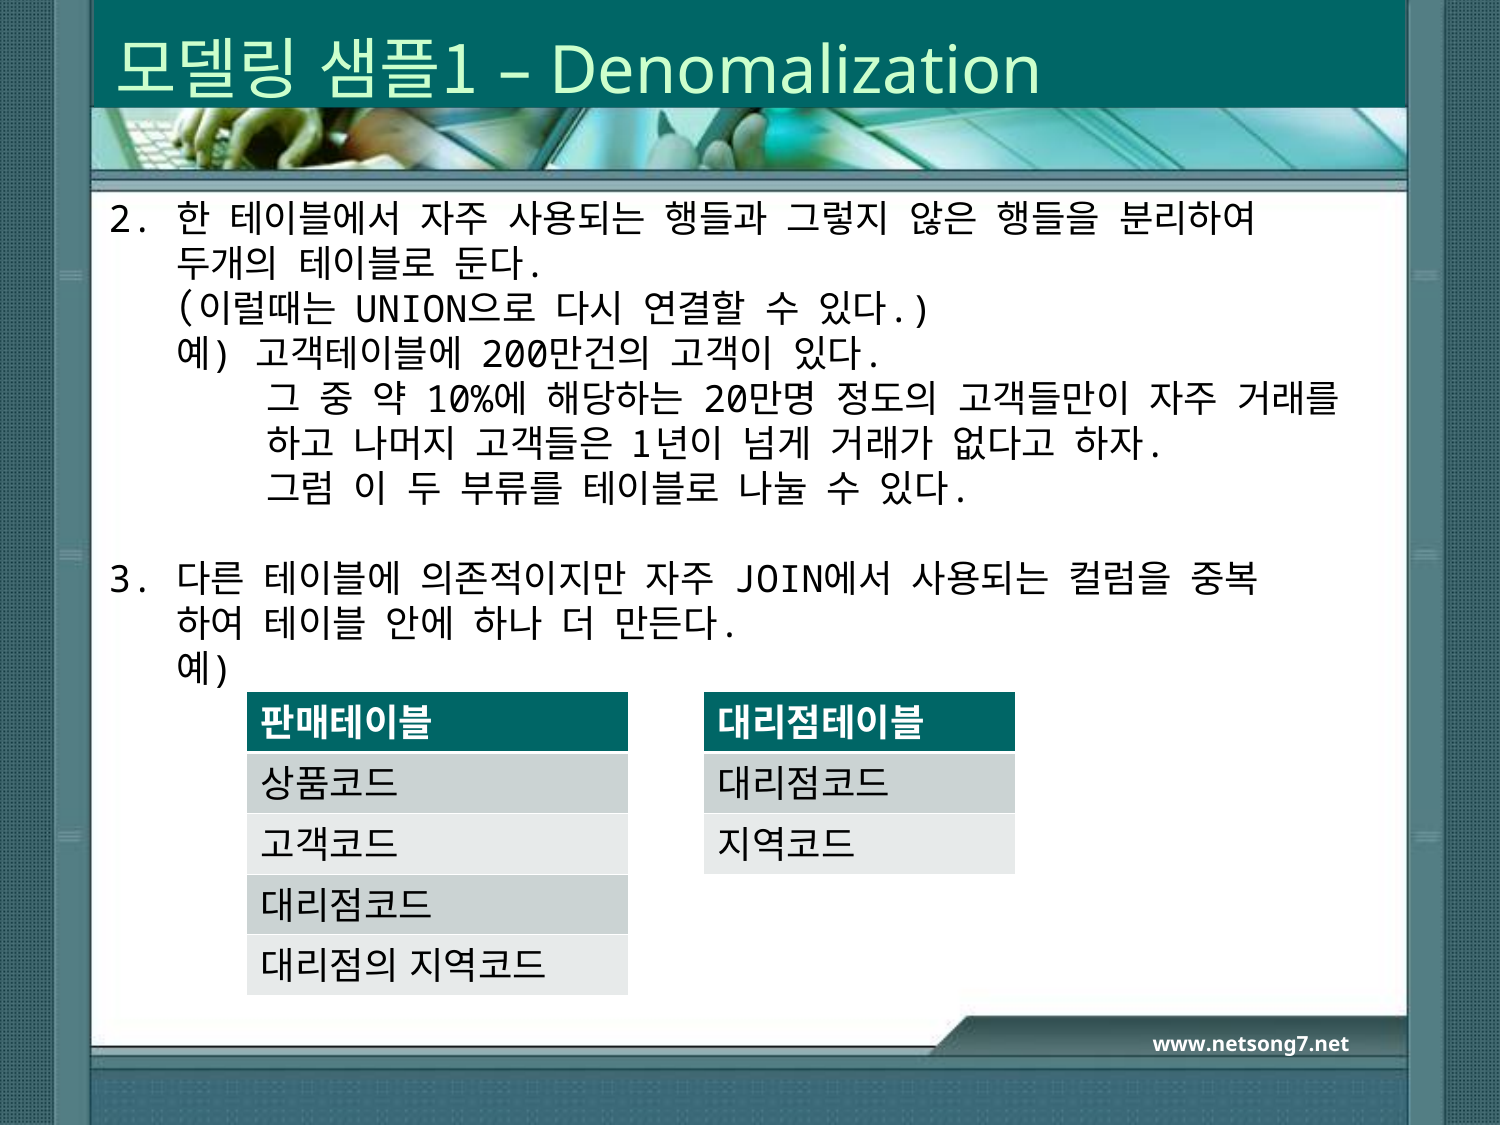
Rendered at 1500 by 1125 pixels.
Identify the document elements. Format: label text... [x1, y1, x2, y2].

table_cell 고객코드 [247, 814, 628, 874]
picture [0, 0, 1500, 1125]
table_cell 상품코드 [247, 754, 628, 813]
table_cell 대리점코드 [704, 754, 1015, 813]
text_box 2. 한 테이블에서 자주 사용되는 행들과 그렇지 않은 행들을 분리하여 두개의 테이블로 둔다. (이럴때는 UNION으로 다시 연결할 수 있다.) 예) 고객테이블에 200만건의 고객이 있다. 그 중 약 10%에 해당하는 20만명 정도의 고객들만이 자주 거래를 하고 나머지 고객들은 1년이 넘게 거래가 없다고 하자. 그럼 이 두 부류를 테이블로 나눌 수 있다. 3. 다른 테이블에 의존적이지만 자주 JOIN에서 사용되는 컬럼을 중복 하여 테이블 안에 하나 더 만든다. 예) [93, 186, 1383, 698]
table_header 판매테이블 [247, 692, 628, 751]
title 모델링 샘플1 – Denomalization [100, 19, 1400, 102]
table_cell 대리점의 지역코드 [247, 935, 628, 995]
table_cell 대리점코드 [247, 875, 628, 934]
table_header 대리점테이블 [704, 692, 1015, 751]
text_box www.netsong7.net [986, 1023, 1365, 1062]
table_cell 지역코드 [704, 814, 1015, 874]
